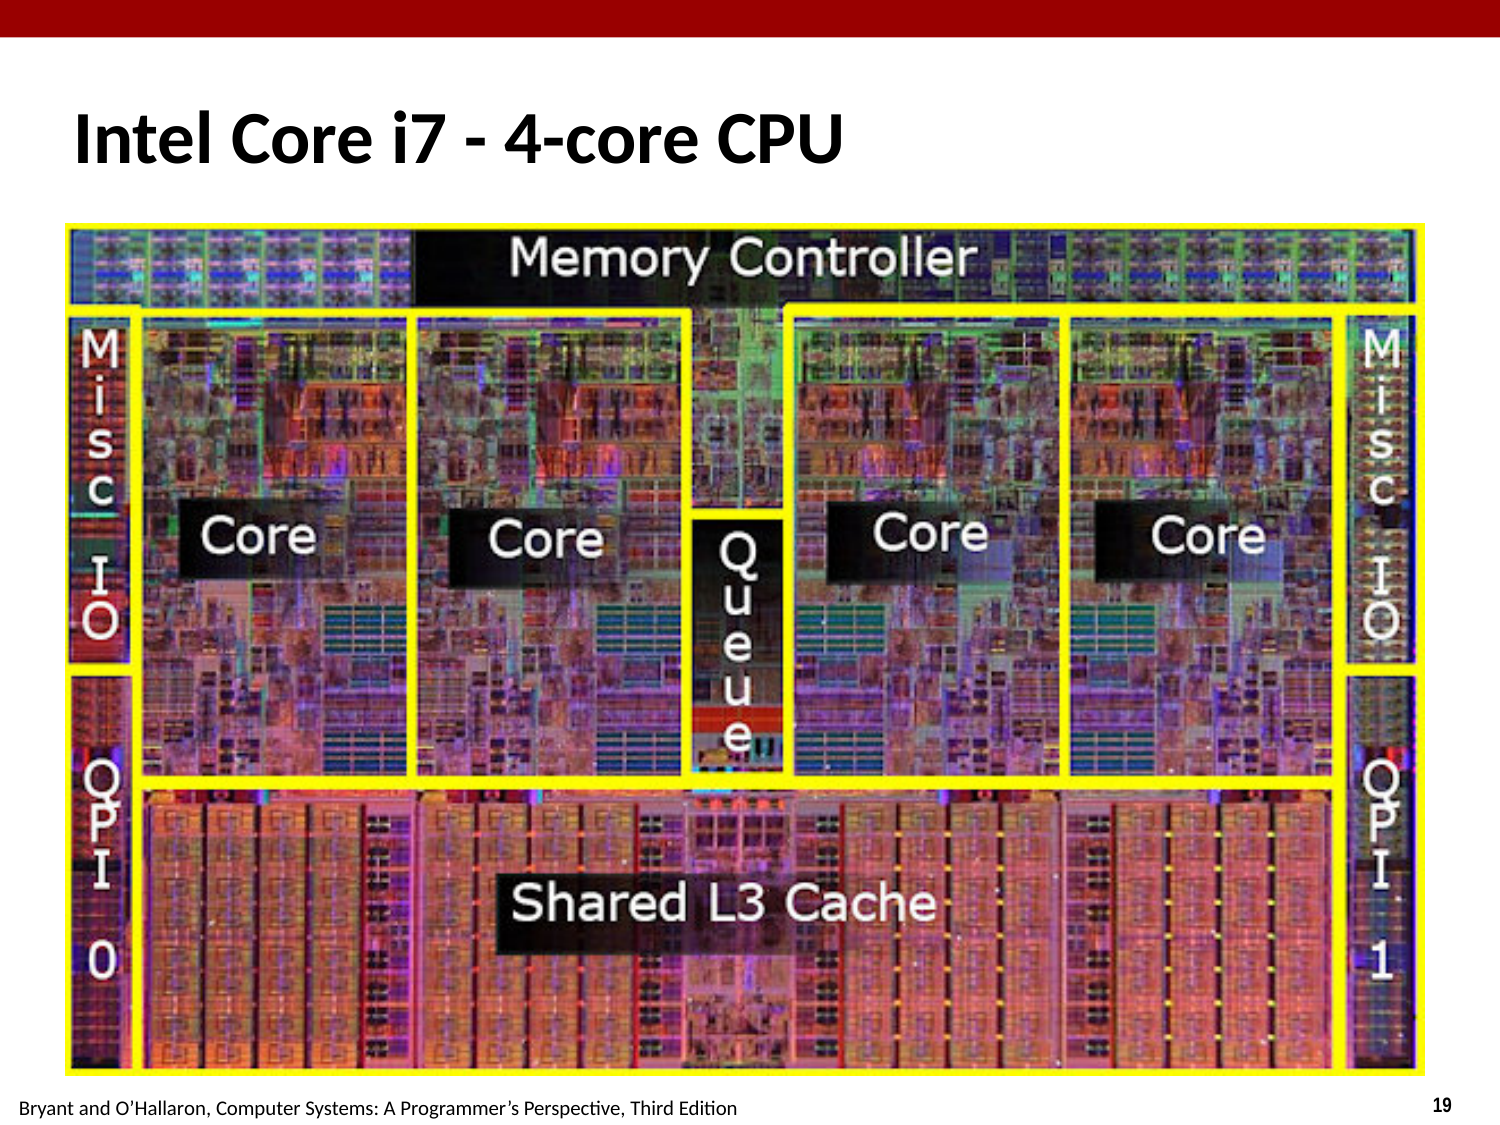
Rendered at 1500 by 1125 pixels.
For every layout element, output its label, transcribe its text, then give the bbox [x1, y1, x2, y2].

title Intel Core i7 - 4-core CPU [58, 71, 1304, 197]
picture [65, 223, 1425, 1076]
